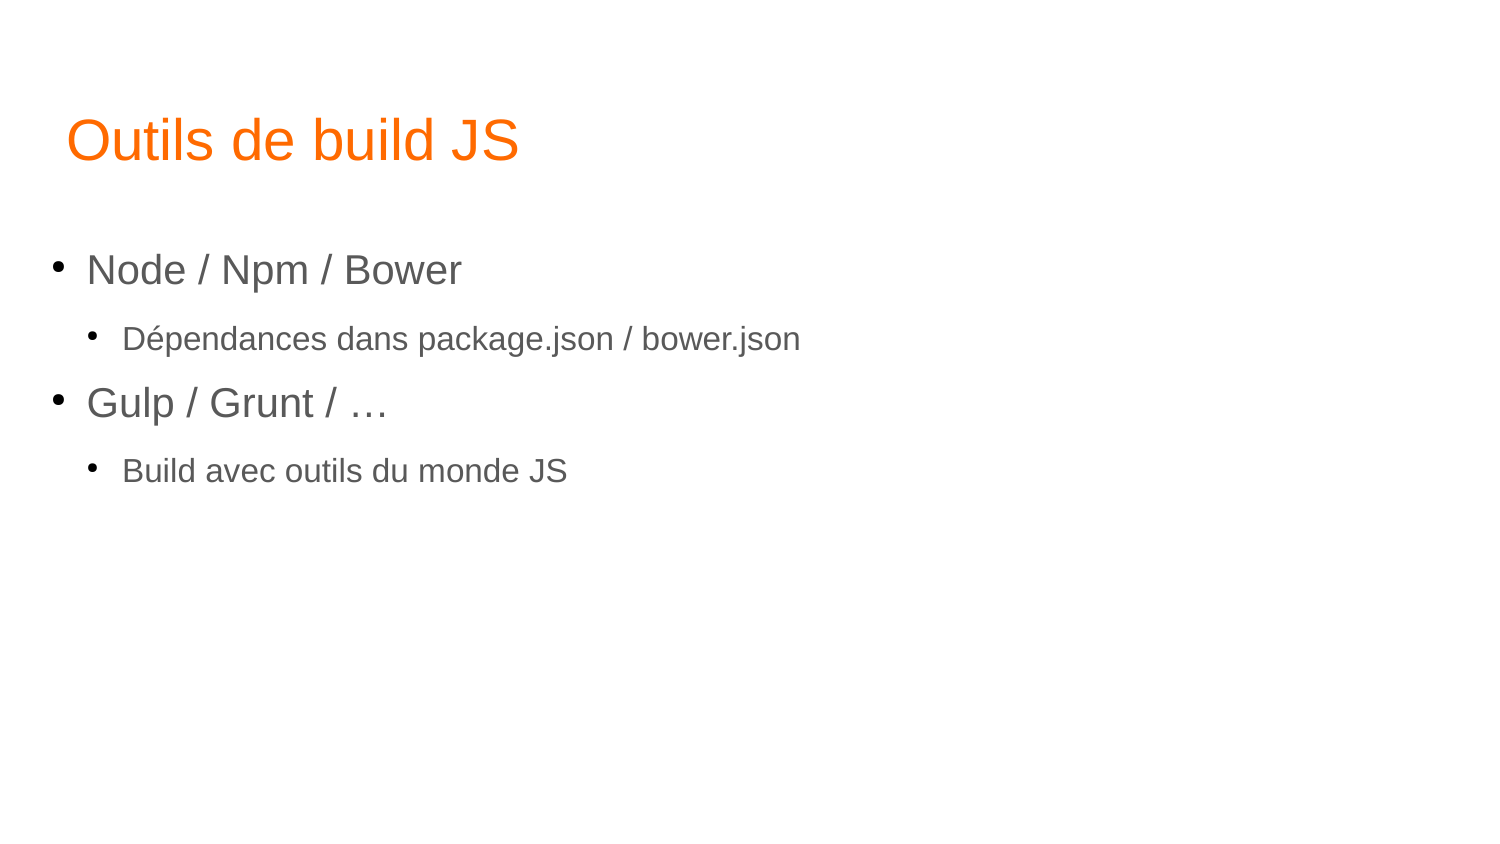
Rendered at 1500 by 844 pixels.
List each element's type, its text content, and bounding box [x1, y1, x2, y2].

title Outils de build JS [51, 72, 1449, 167]
list Node / Npm / Bower Dépendances dans package.json / bower.json Gulp / Grunt / … Build avec outils du monde JS [51, 189, 1449, 750]
